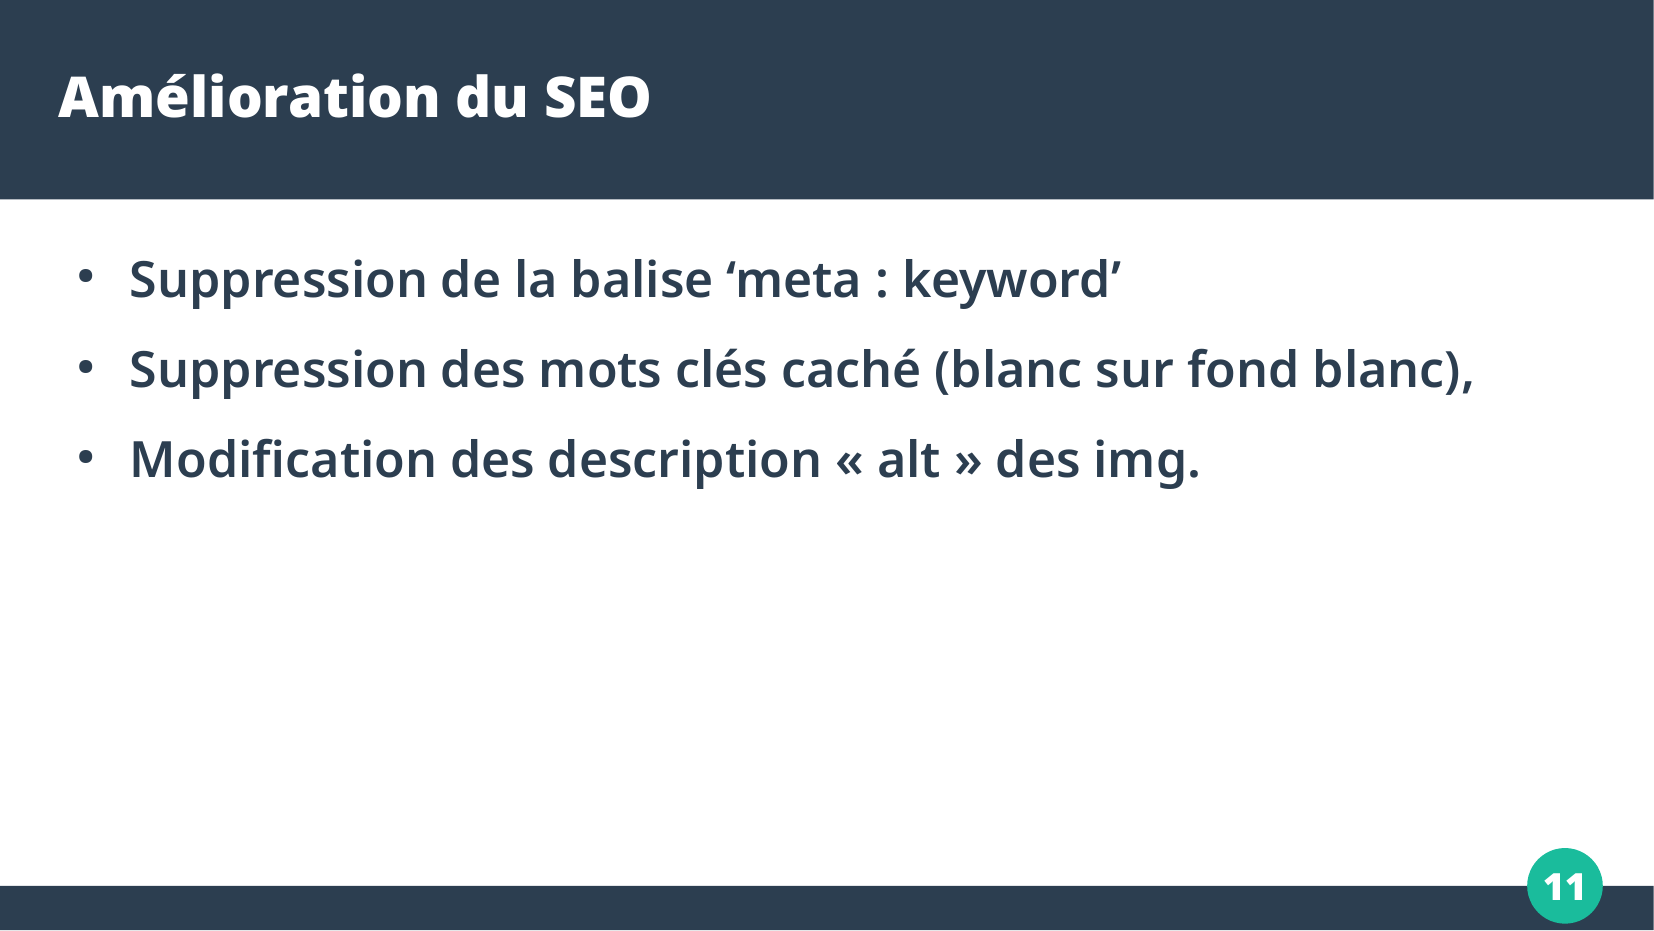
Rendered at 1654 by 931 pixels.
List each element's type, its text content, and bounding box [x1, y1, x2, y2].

title Amélioration du SEO [59, 37, 1595, 155]
list Suppression de la balise ‘meta : keyword’ Suppression des mots clés caché (blanc sur fond blanc), Modification des description « alt » des img. [59, 243, 1595, 864]
